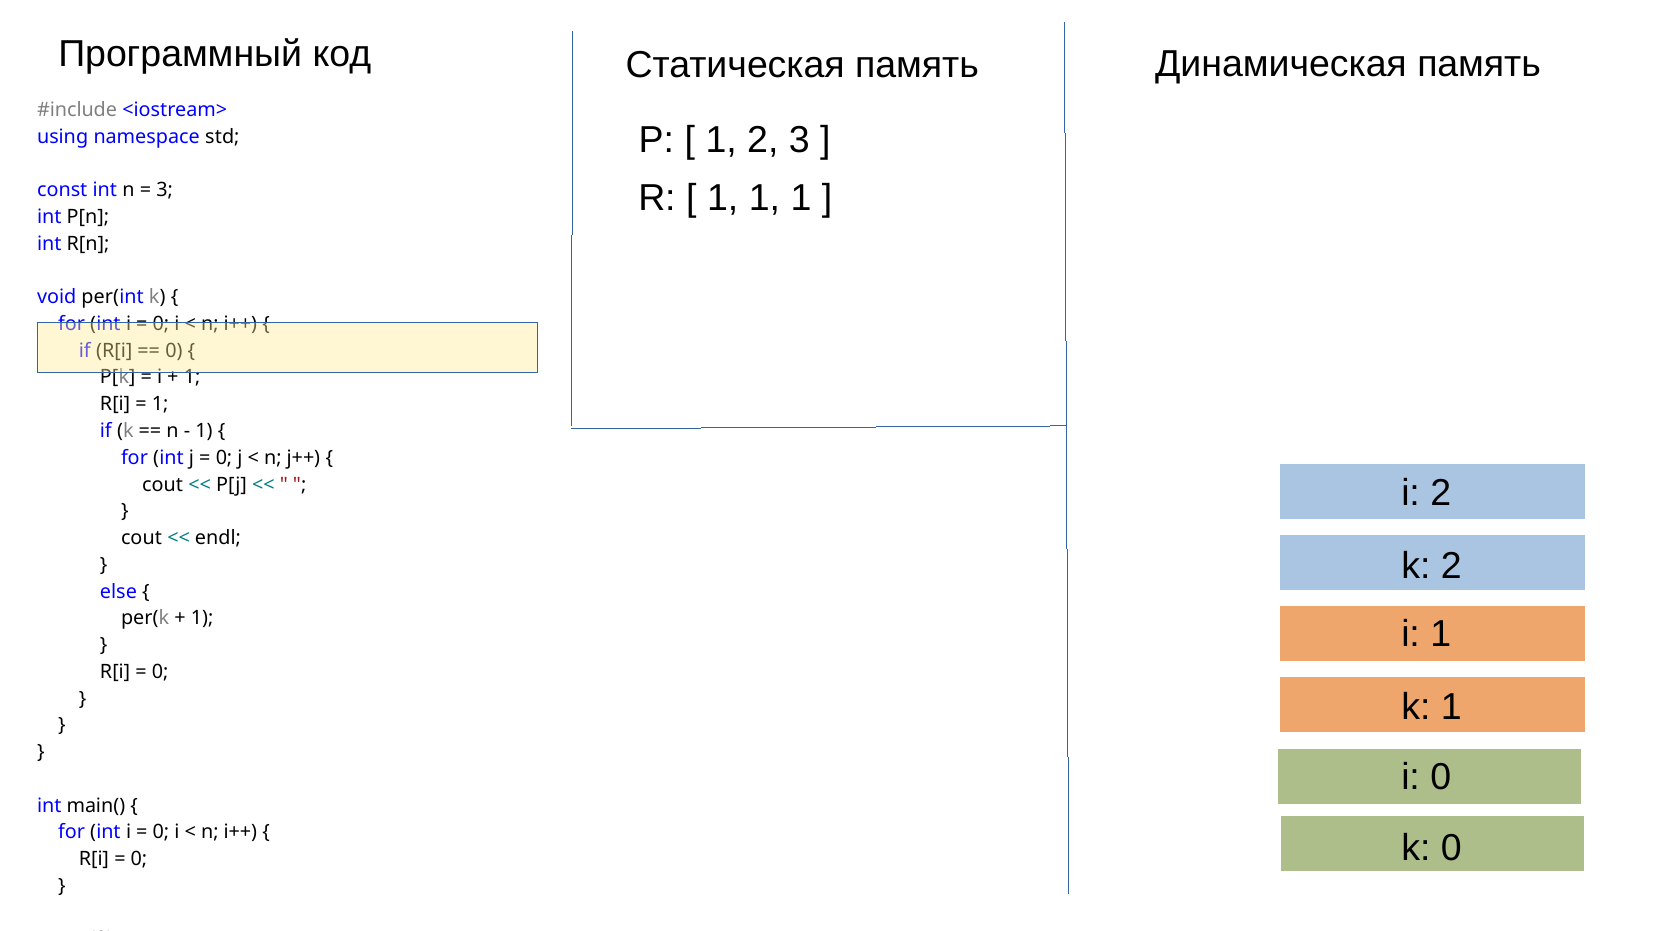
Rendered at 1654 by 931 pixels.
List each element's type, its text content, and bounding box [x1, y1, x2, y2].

text_box i: 2 [1386, 464, 1467, 522]
text_box P: [ 1, 2, 3 ] [623, 111, 846, 168]
text_box #include <iostream> using namespace std; const int n = 3; int P[n]; int R[n]; void per(int k) { for (int i = 0; i < n; i++) { if (R[i] == 0) { P[k] = i + 1; R[i] = 1; if (k == n - 1) { for (int j = 0; j < n; j++) { cout << P[j] << " "; } cout << endl; } else { per(k + 1); } R[i] = 0; } } } int main() { for (int i = 0; i < n; i++) { R[i] = 0; } per(0); return 0; } [22, 88, 570, 907]
text_box Динамическая память [1140, 34, 1557, 92]
text_box k: 2 [1386, 536, 1477, 594]
text_box Программный код [43, 25, 387, 83]
text_box R: [ 1, 1, 1 ] [623, 169, 848, 227]
text_box k: 1 [1386, 678, 1477, 736]
text_box [1277, 674, 1587, 734]
text_box i: 1 [1386, 605, 1467, 662]
text_box Статическая память [610, 35, 995, 93]
text_box i: 0 [1386, 748, 1483, 806]
text_box [37, 322, 538, 373]
text_box [1276, 746, 1584, 806]
text_box k: 0 [1386, 819, 1483, 876]
text_box [1277, 462, 1587, 522]
text_box [1279, 814, 1587, 874]
text_box [1277, 533, 1587, 593]
text_box [1277, 604, 1587, 664]
